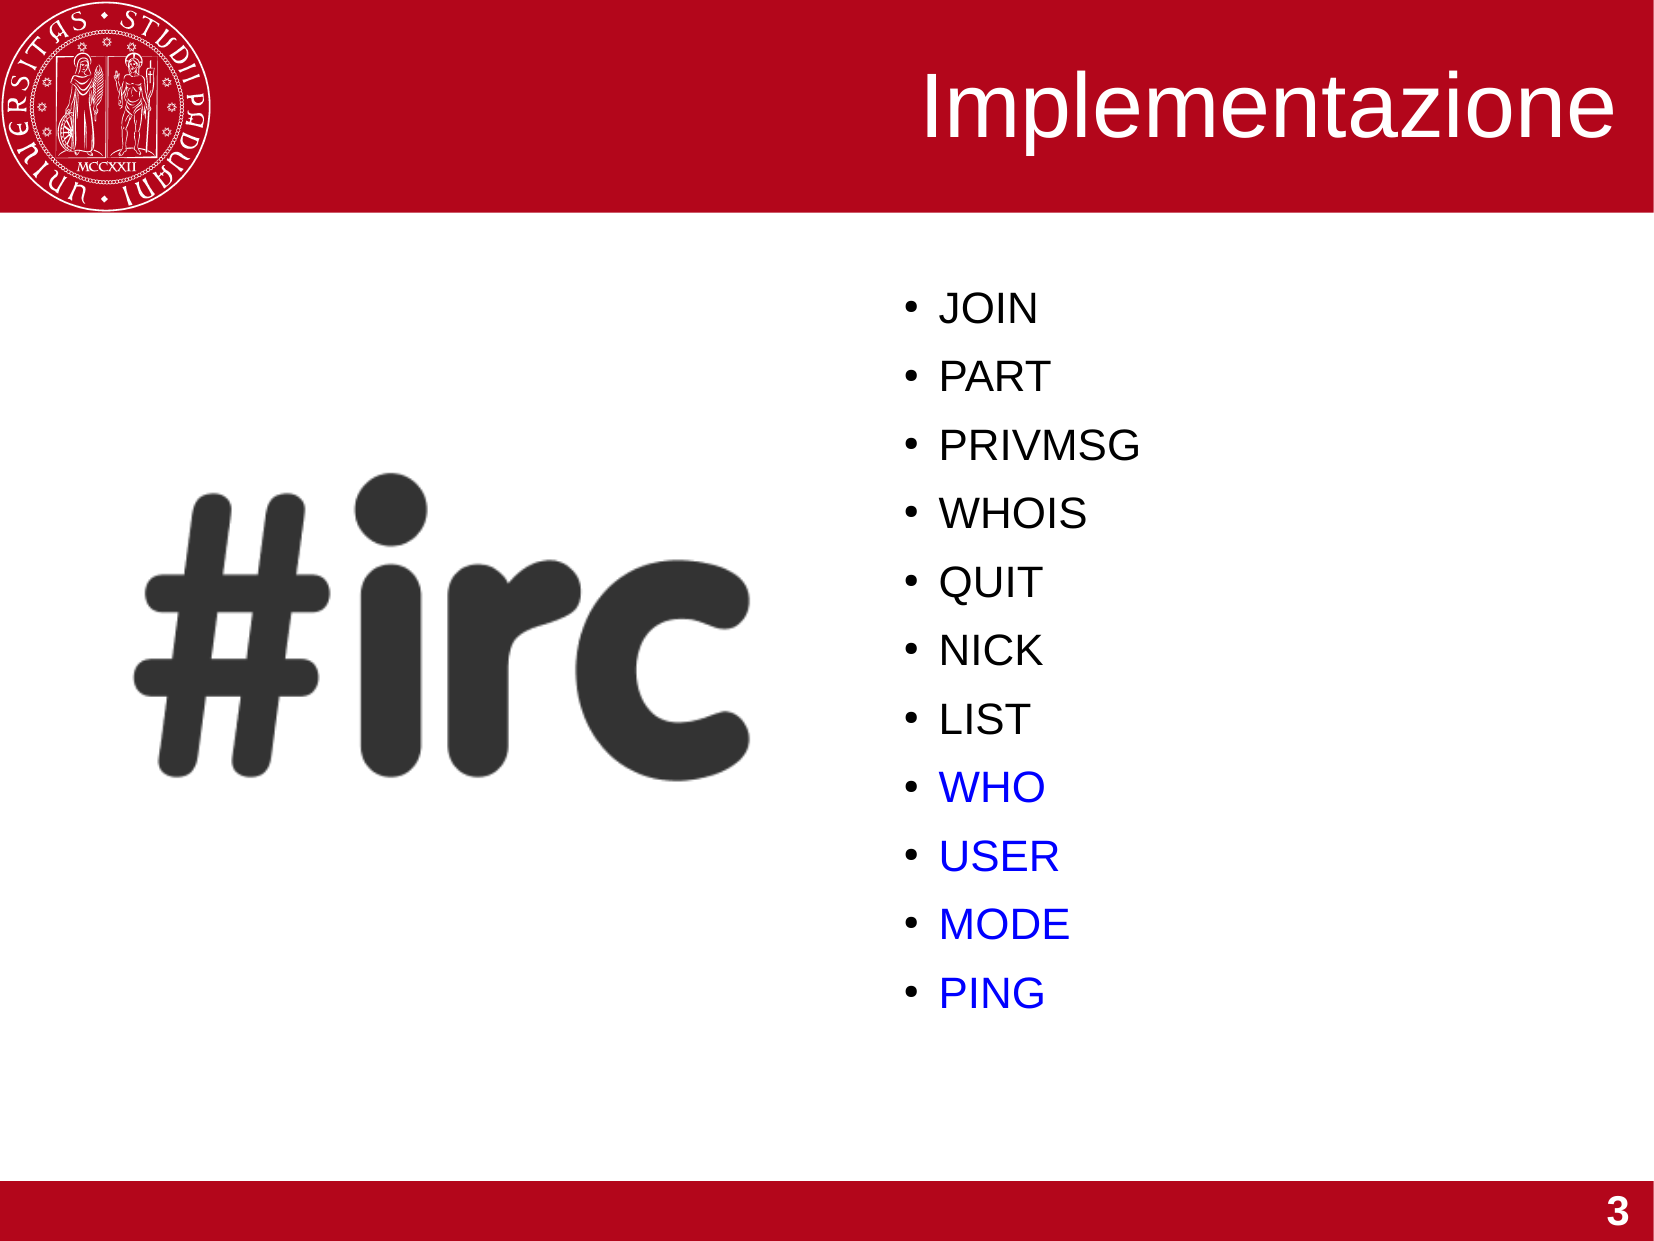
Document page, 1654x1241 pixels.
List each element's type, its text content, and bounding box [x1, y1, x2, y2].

picture [0, 0, 212, 213]
list JOIN PART PRIVMSG WHOIS QUIT NICK LIST WHO USER MODE PING [891, 283, 1619, 1028]
title Implementazione [259, 0, 1619, 213]
picture [86, 259, 806, 980]
